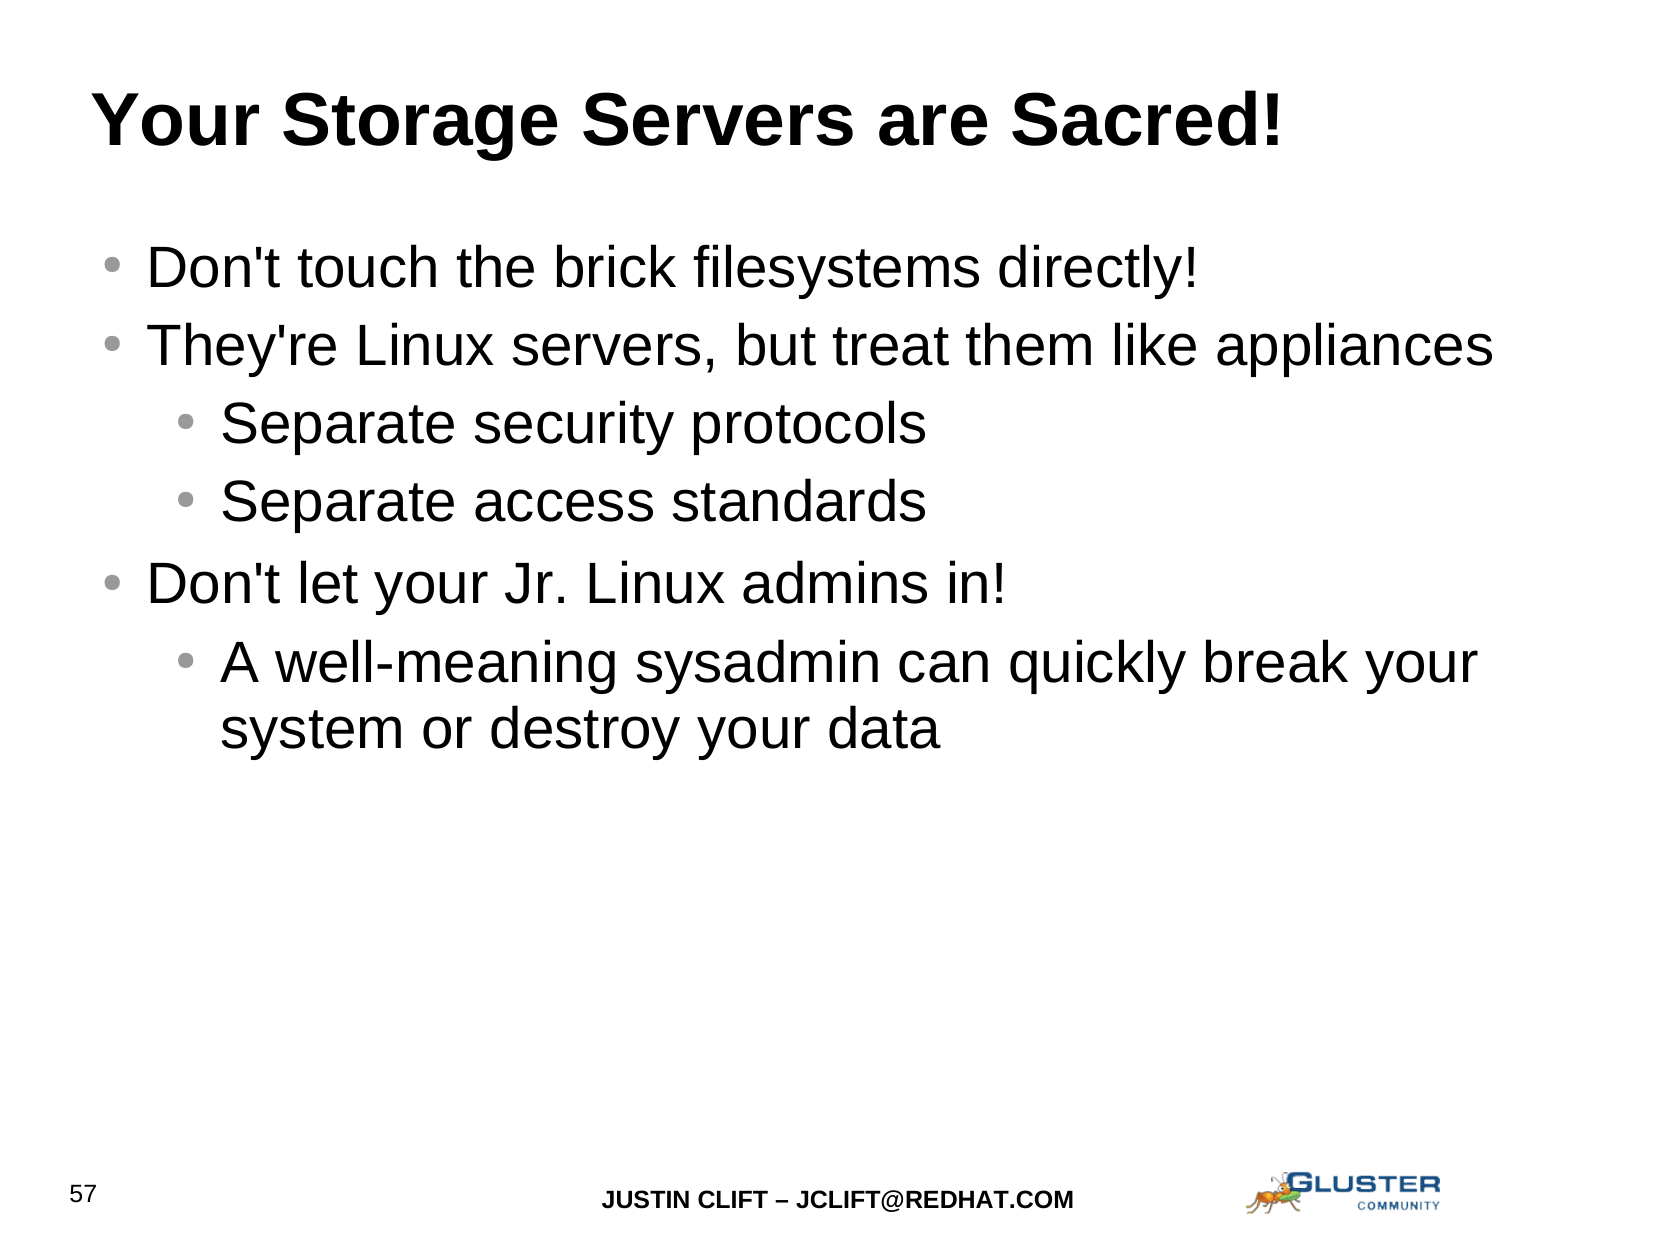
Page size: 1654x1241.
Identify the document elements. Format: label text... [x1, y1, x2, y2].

list Don't touch the brick filesystems directly! They're Linux servers, but treat them like appliances Separate security protocols Separate access standards Don't let your Jr. Linux admins in! A well-meaning sysadmin can quickly break your system or destroy your data [86, 232, 1576, 1126]
title Your Storage Servers are Sacred! [90, 15, 1579, 223]
picture [1246, 1170, 1440, 1215]
